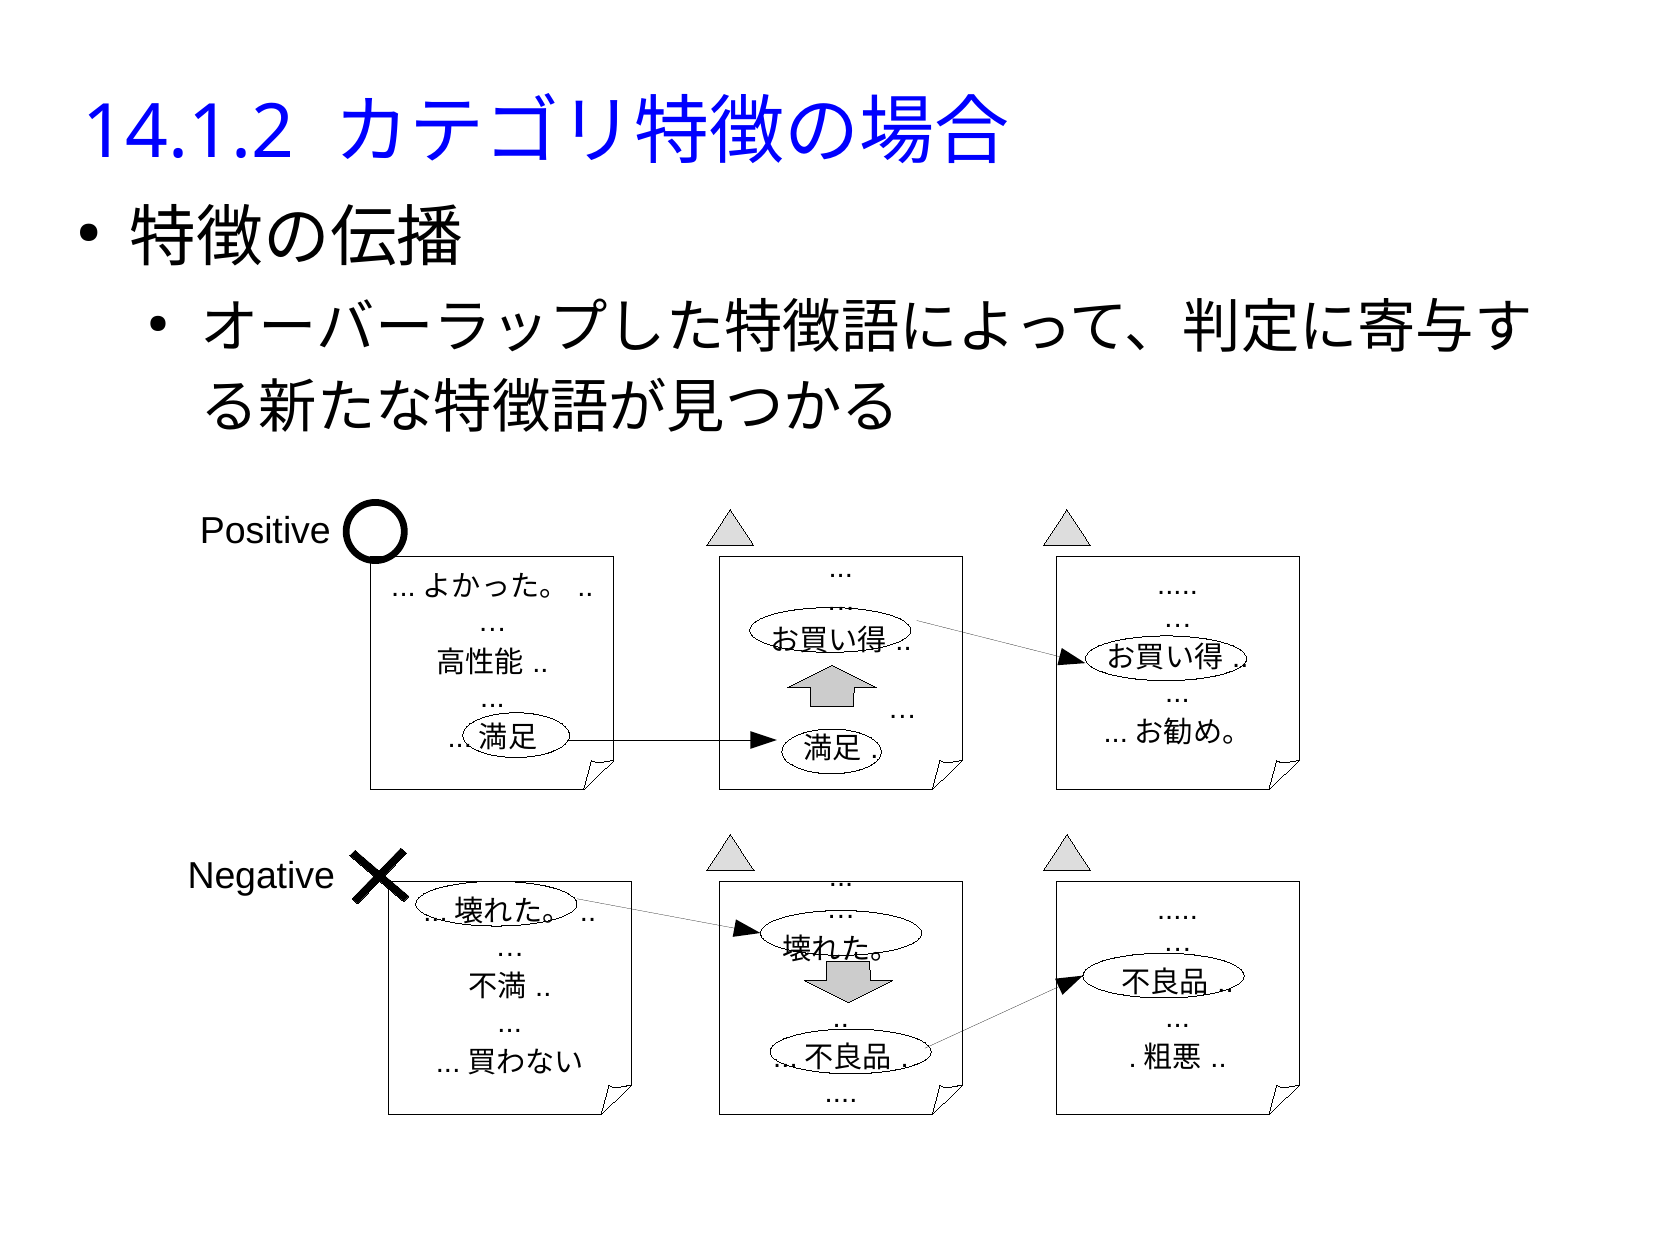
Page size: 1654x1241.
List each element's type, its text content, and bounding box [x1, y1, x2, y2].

text_box [787, 665, 877, 707]
text_box [349, 848, 409, 904]
title 14.1.2 カテゴリ特徴の場合 [82, 49, 1571, 207]
text_box Positive [185, 501, 346, 559]
text_box [706, 509, 754, 546]
text_box ..... … お買い得.. ... ...お勧め。 [1056, 556, 1300, 790]
text_box [804, 961, 893, 1003]
text_box Negative [172, 846, 350, 904]
text_box [1043, 834, 1091, 871]
text_box ...よかった。.. … 高性能.. ... ...満足 [370, 556, 614, 790]
text_box ...壊れた。.. … 不満.. ... ...買わない [388, 881, 632, 1115]
text_box [706, 834, 755, 871]
list 特徴の伝播 オーバーラップした特徴語によって、判定に寄与する新たな特徴語が見つかる [59, 188, 1548, 470]
text_box ... … お買い得.. … 満足. [719, 556, 963, 790]
text_box [1043, 509, 1091, 546]
text_box ..... … 不良品.. ... .粗悪.. [1056, 881, 1300, 1115]
text_box ... … 壊れた。 .. ...不良品. .... [719, 881, 963, 1115]
